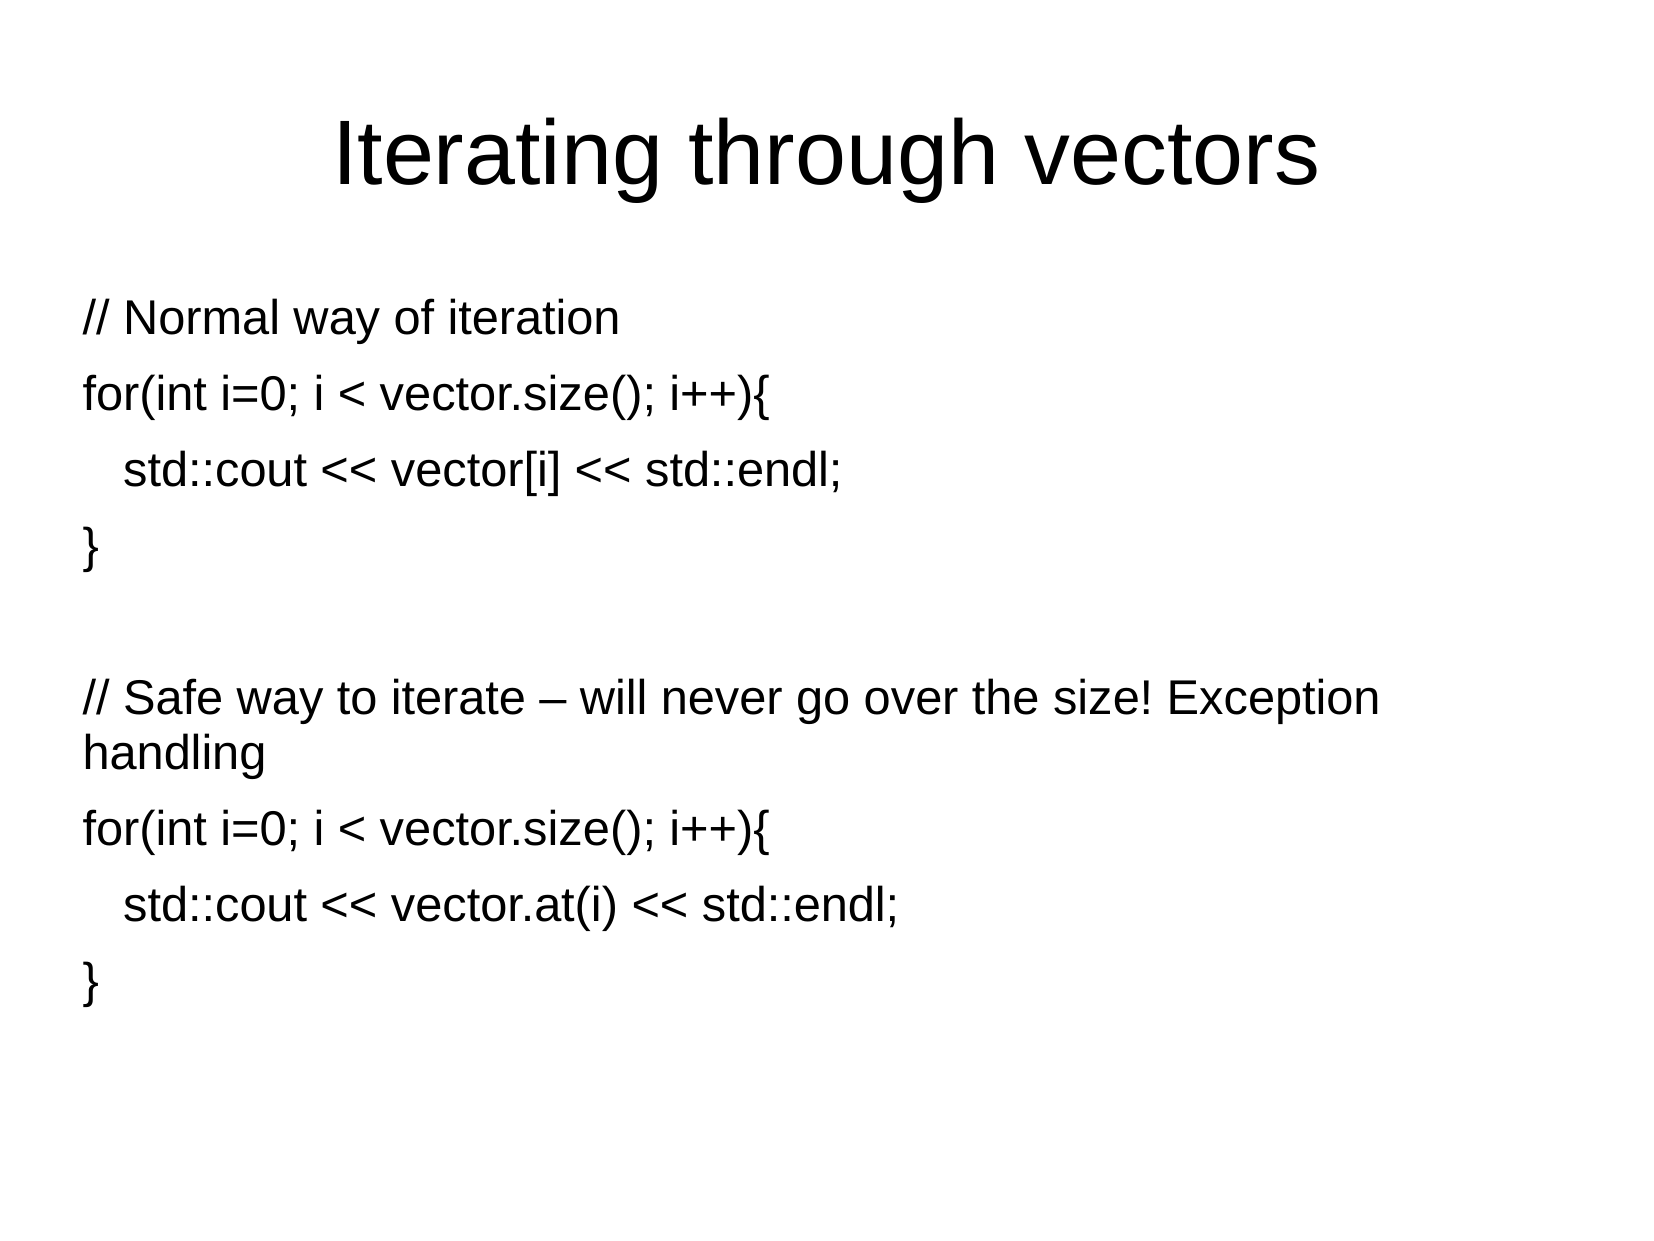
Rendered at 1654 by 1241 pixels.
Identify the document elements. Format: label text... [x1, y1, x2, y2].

title Iterating through vectors [82, 49, 1571, 257]
list // Normal way of iteration for(int i=0; i < vector.size(); i++){ std::cout << vector[i] << std::endl; } // Safe way to iterate – will never go over the size! Exception handling for(int i=0; i < vector.size(); i++){ std::cout << vector.at(i) << std::endl; } [82, 290, 1571, 1010]
